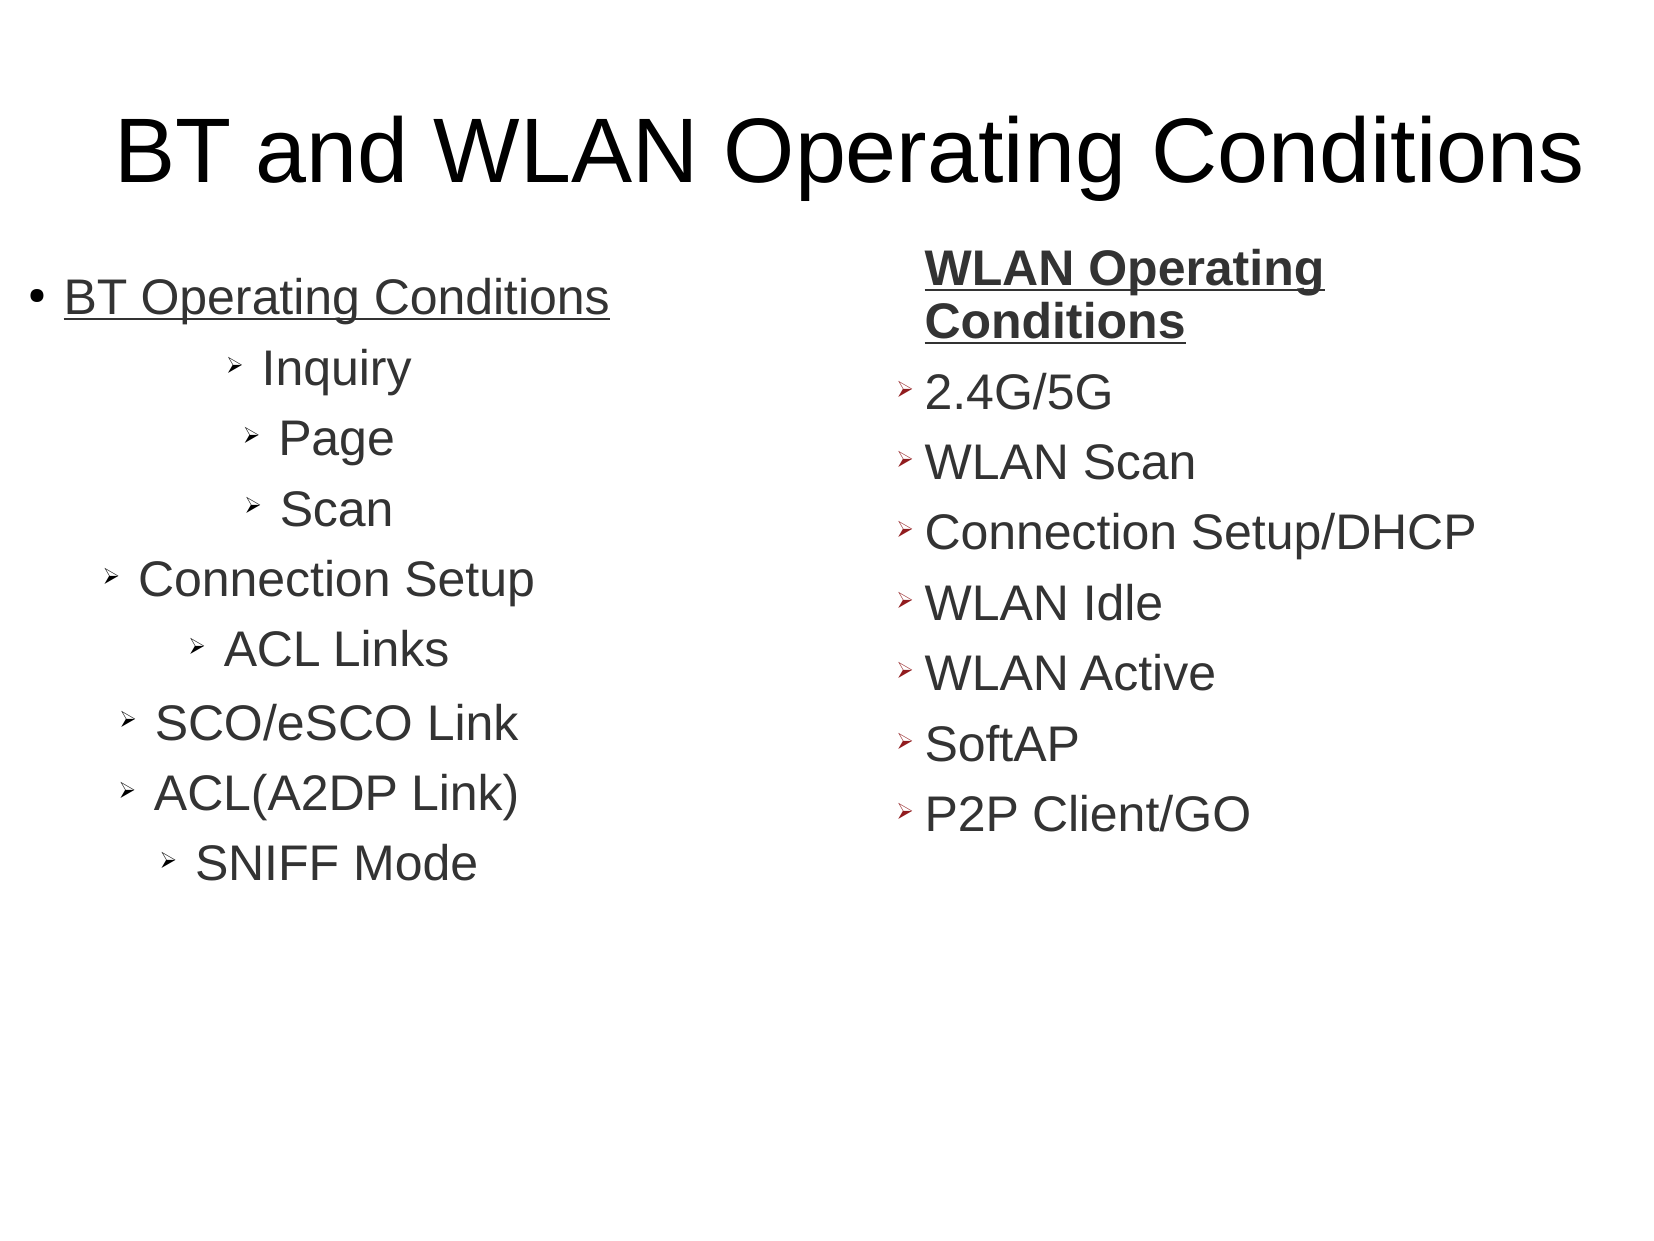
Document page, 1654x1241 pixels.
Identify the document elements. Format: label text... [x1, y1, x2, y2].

subtitle BT Operating Conditions Inquiry Page Scan Connection Setup ACL Links SCO/eSCO Link ACL(A2DP Link) SNIFF Mode [0, 266, 638, 898]
title BT and WLAN Operating Conditions [106, 47, 1595, 255]
text_box WLAN Operating Conditions 2.4G/5G WLAN Scan Connection Setup/DHCP WLAN Idle WLAN Active SoftAP P2P Client/GO [881, 236, 1595, 947]
